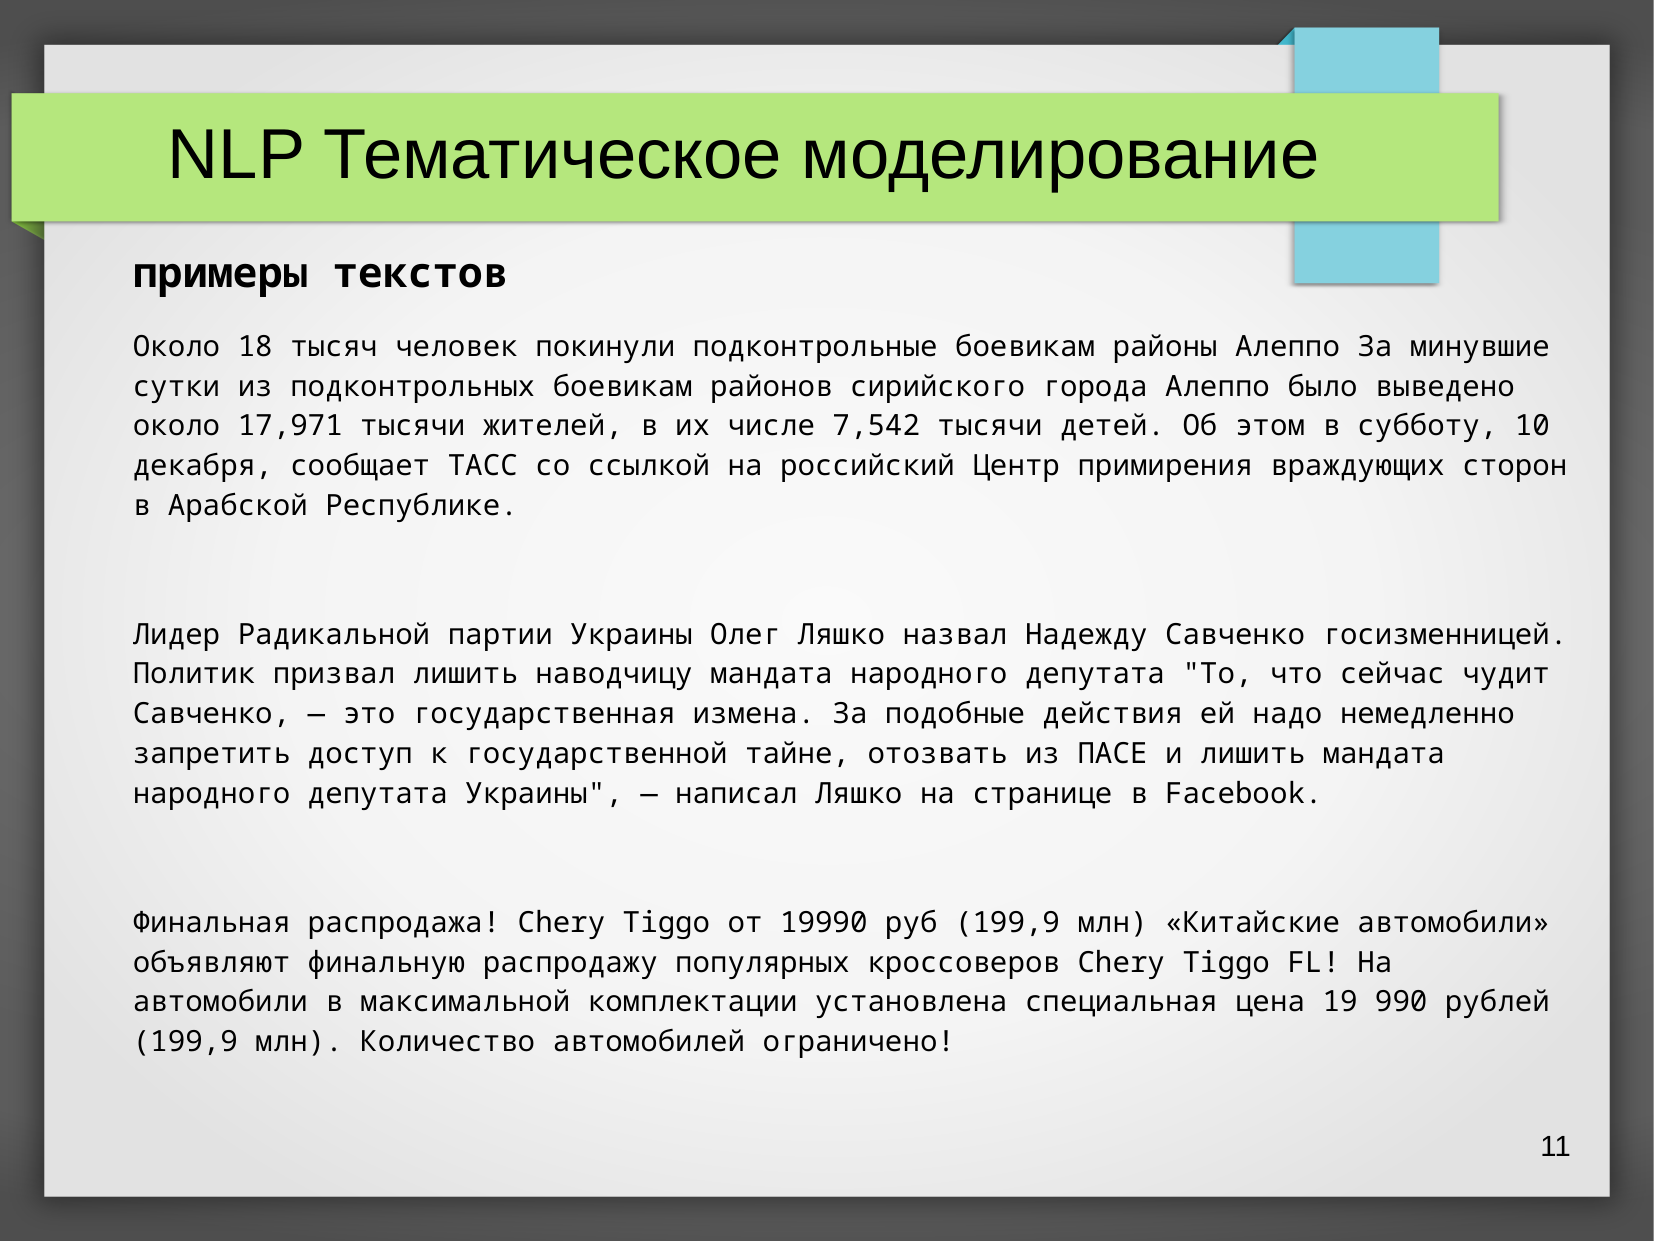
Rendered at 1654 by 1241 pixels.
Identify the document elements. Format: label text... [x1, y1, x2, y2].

text_box примеры текстов Около 18 тысяч человек покинули подконтрольные боевикам районы Алеппо За минувшие сутки из подконтрольных боевикам районов сирийского города Алеппо было выведено около 17,971 тысячи жителей, в их числе 7,542 тысячи детей. Об этом в субботу, 10 декабря, сообщает ТАСС со ссылкой на российский Центр примирения враждующих сторон в Арабской Республике. Лидер Радикальной партии Украины Олег Ляшко назвал Надежду Савченко госизменницей. Политик призвал лишить наводчицу мандата народного депутата "То, что сейчас чудит Савченко, — это государственная измена. За подобные действия ей надо немедленно запретить доступ к государственной тайне, отозвать из ПАСЕ и лишить мандата народного депутата Украины", — написал Ляшко на странице в Facebook. Финальная распродажа! Chery Tiggo от 19990 руб (199,9 млн) «Китайские автомобили» объявляют финальную распродажу популярных кроссоверов Chery Tiggo FL! На автомобили в максимальной комплектации установлена специальная цена 19 990 рублей (199,9 млн). Количество автомобилей ограничено! [118, 235, 1583, 1146]
picture [0, 0, 1654, 1241]
title NLP Тематическое моделирование [82, 113, 1406, 194]
